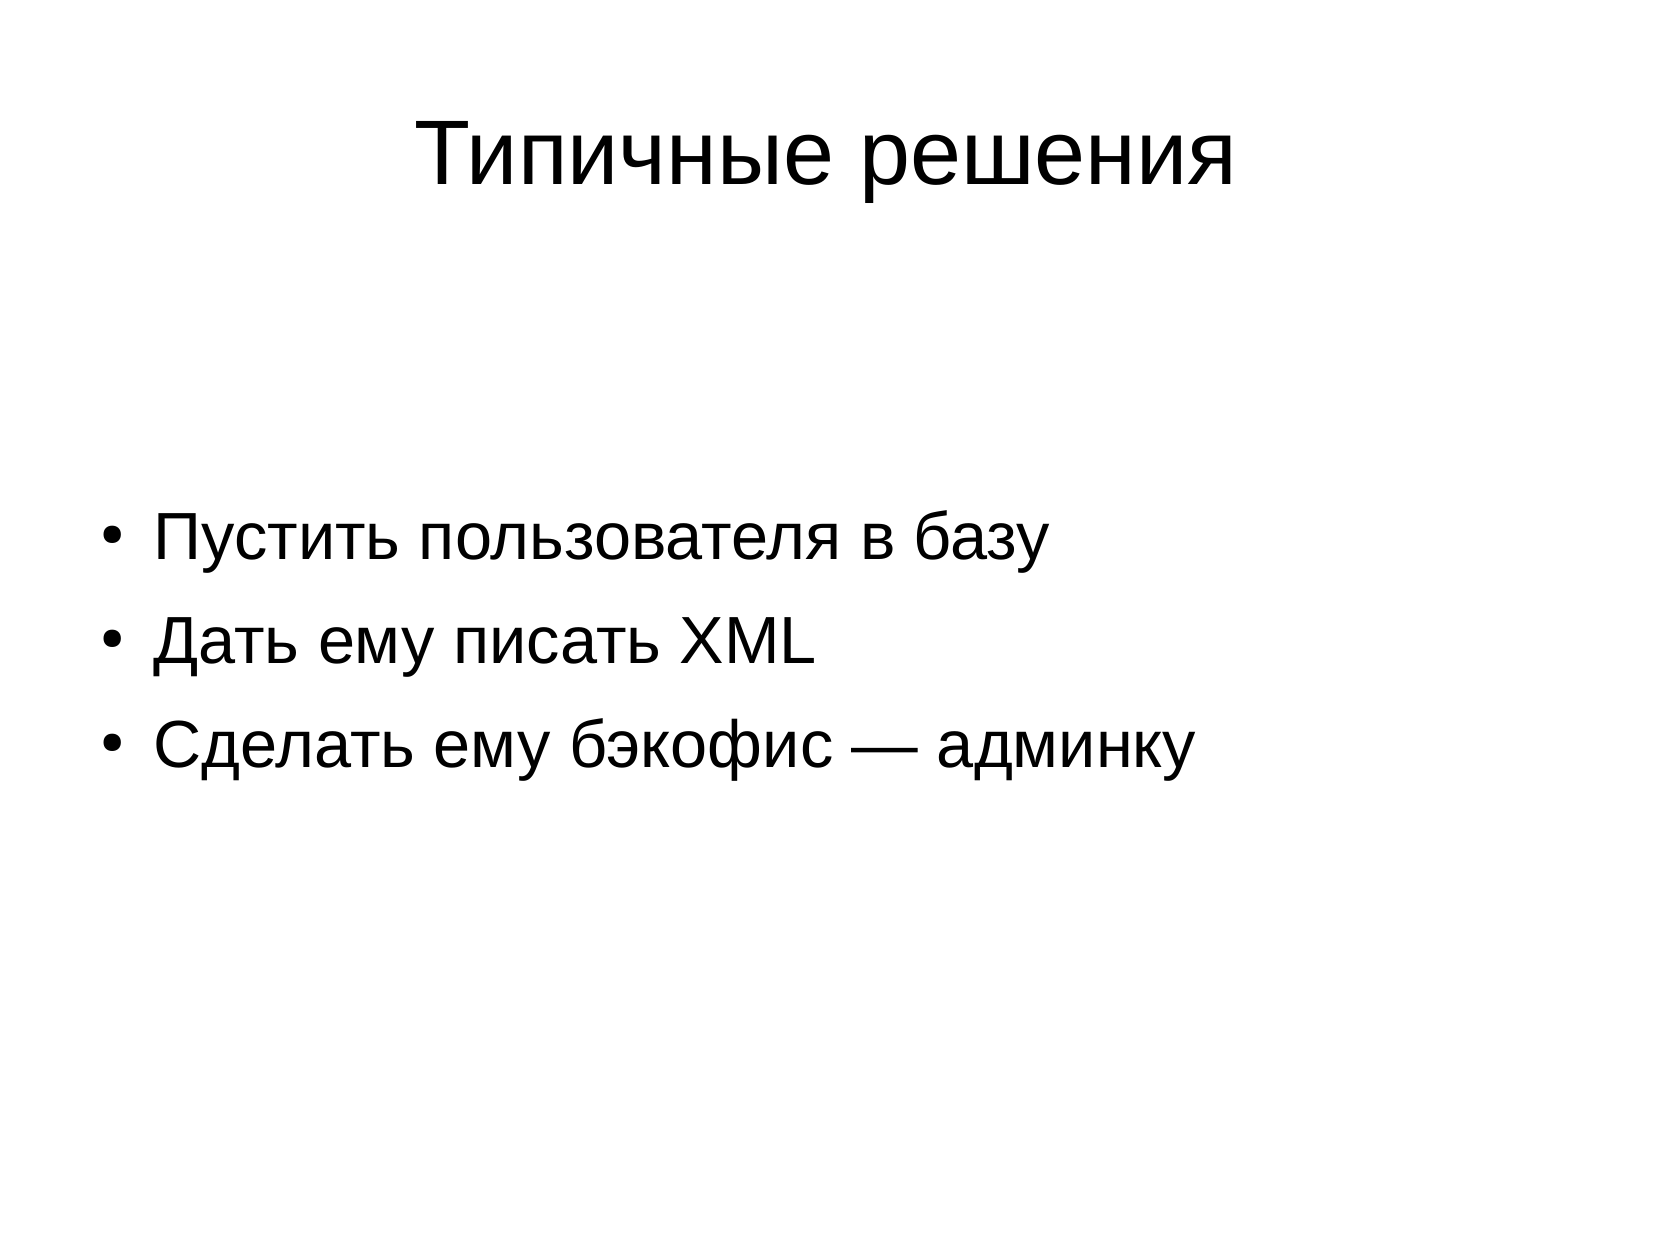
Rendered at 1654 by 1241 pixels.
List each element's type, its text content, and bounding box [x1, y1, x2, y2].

title Типичные решения [82, 49, 1571, 257]
list Пустить пользователя в базу Дать ему писать XML Сделать ему бэкофис — админку [82, 290, 1571, 1109]
